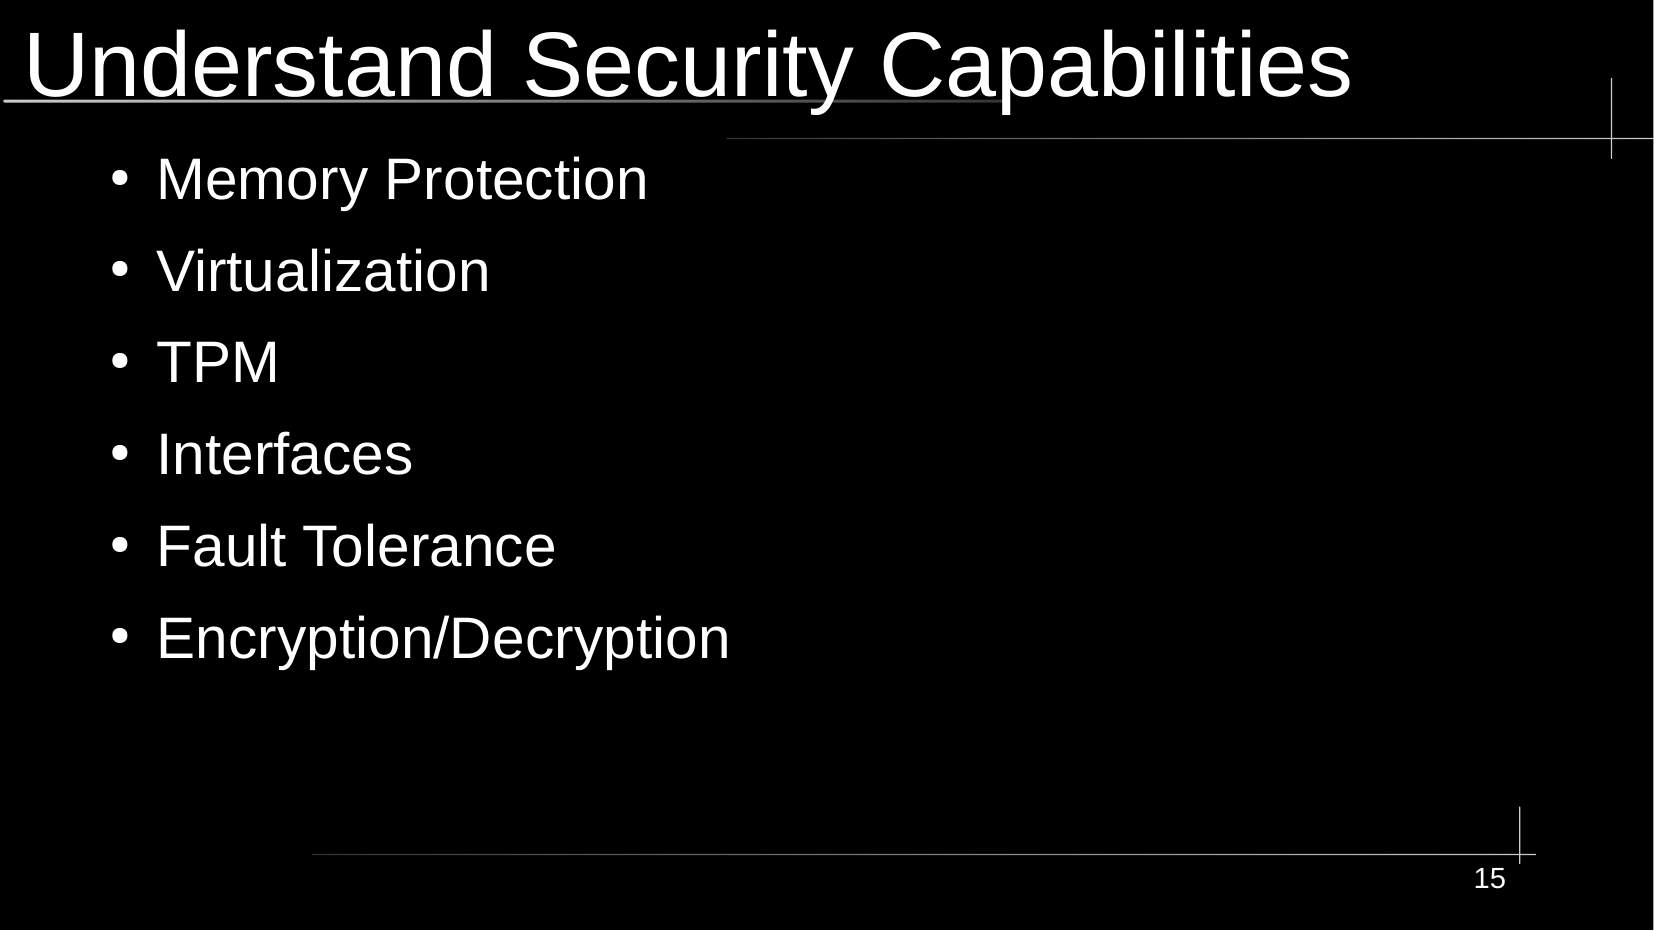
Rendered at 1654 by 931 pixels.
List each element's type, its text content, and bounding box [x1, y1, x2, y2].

title Understand Security Capabilities [23, 11, 1589, 119]
list Memory Protection Virtualization TPM Interfaces Fault Tolerance Encryption/Decryption [94, 145, 1583, 921]
